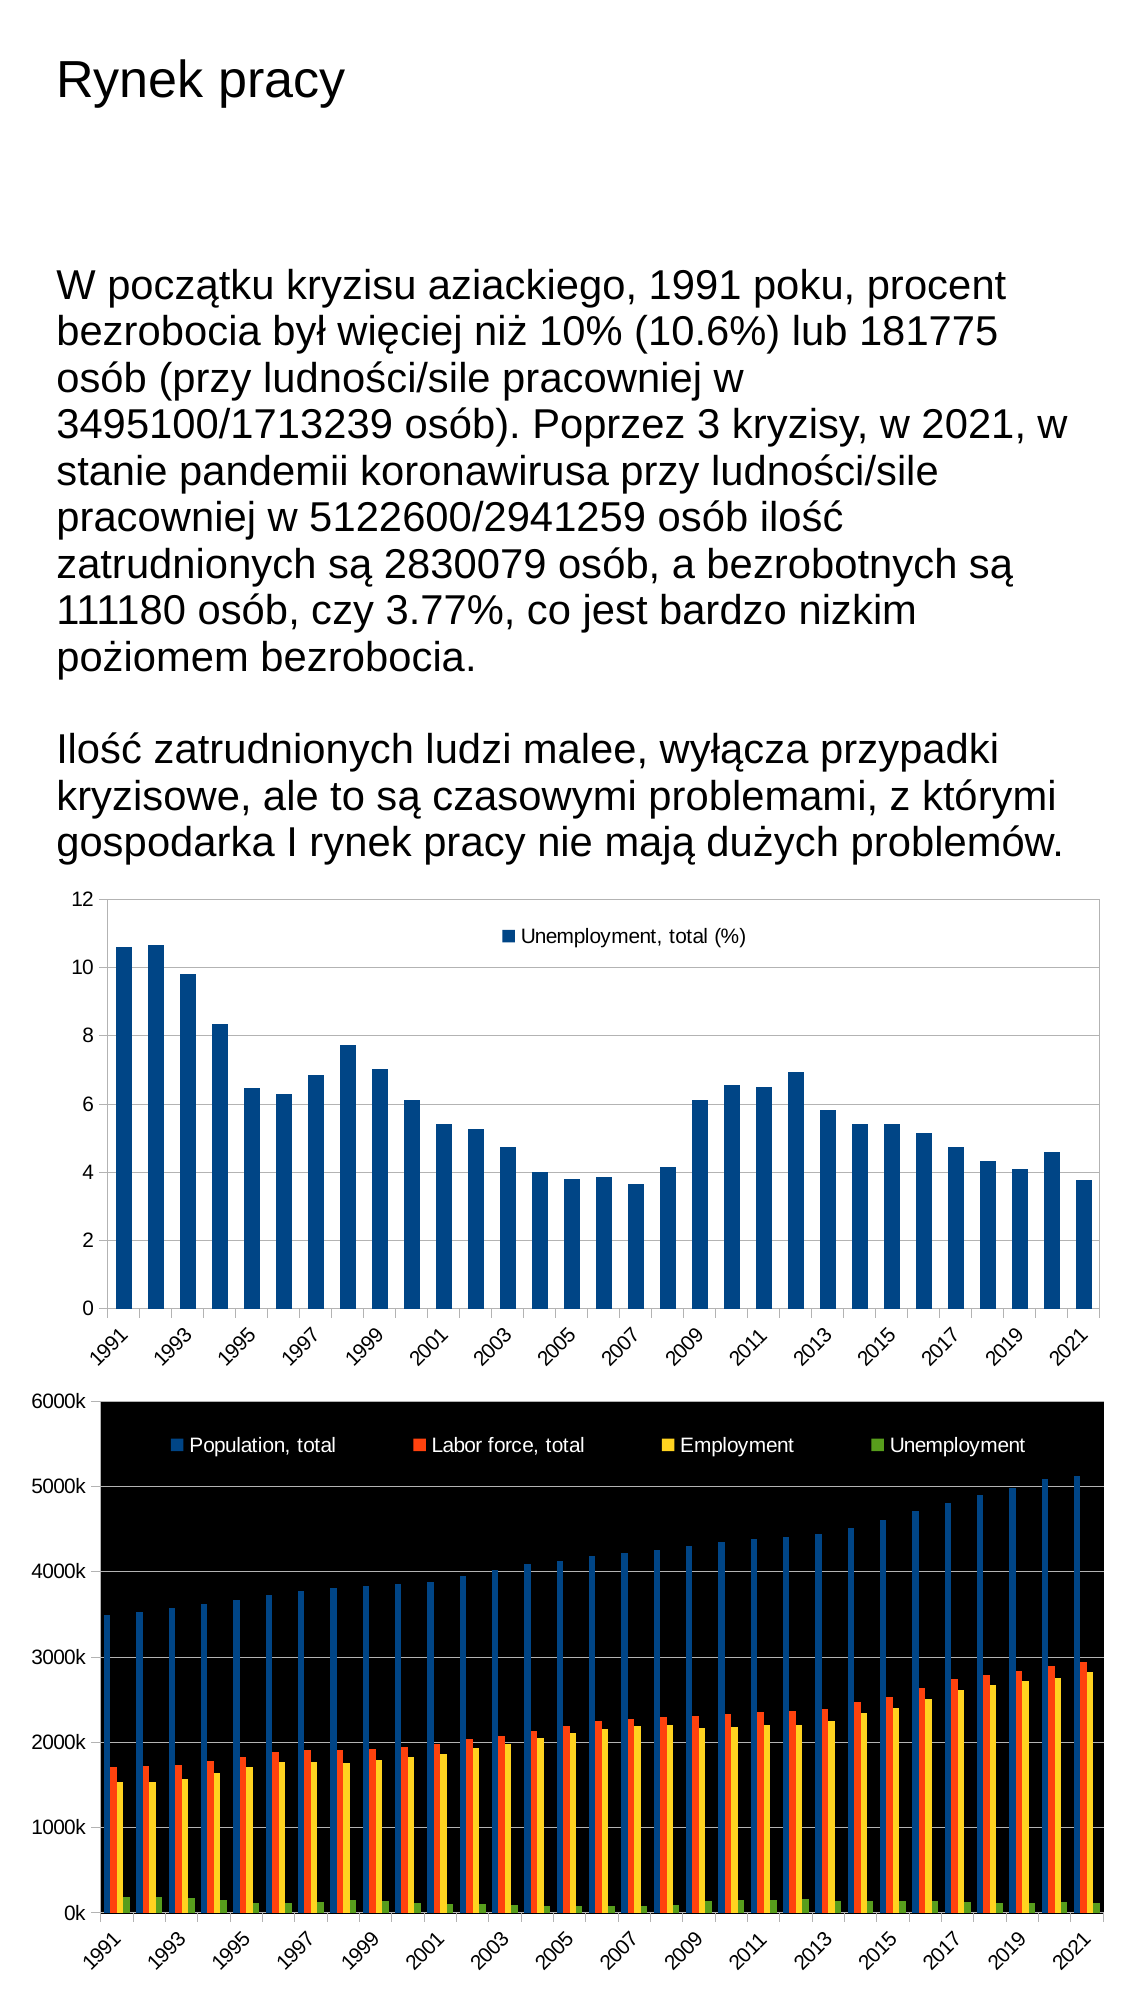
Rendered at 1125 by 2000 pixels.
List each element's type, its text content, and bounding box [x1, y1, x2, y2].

chart [6, 878, 1125, 2000]
text_box W początku kryzisu aziackiego, 1991 poku, procent bezrobocia był więciej niż 10% (10.6%) lub 181775 osób (przy ludności/sile pracowniej w 3495100/1713239 osób). Poprzez 3 kryzisy, w 2021, w stanie pandemii koronawirusa przy ludności/sile pracowniej w 5122600/2941259 osób ilość zatrudnionych są 2830079 osób, a bezrobotnych są 111180 osób, czy 3.77%, co jest bardzo nizkim pożiomem bezrobocia. Ilość zatrudnionych ludzi malee, wyłącza przypadki kryzisowe, ale to są czasowymi problemami, z którymi gospodarka I rynek pracy nie mają dużych problemów. [56, 261, 1069, 878]
title Rynek pracy [56, 25, 1069, 133]
